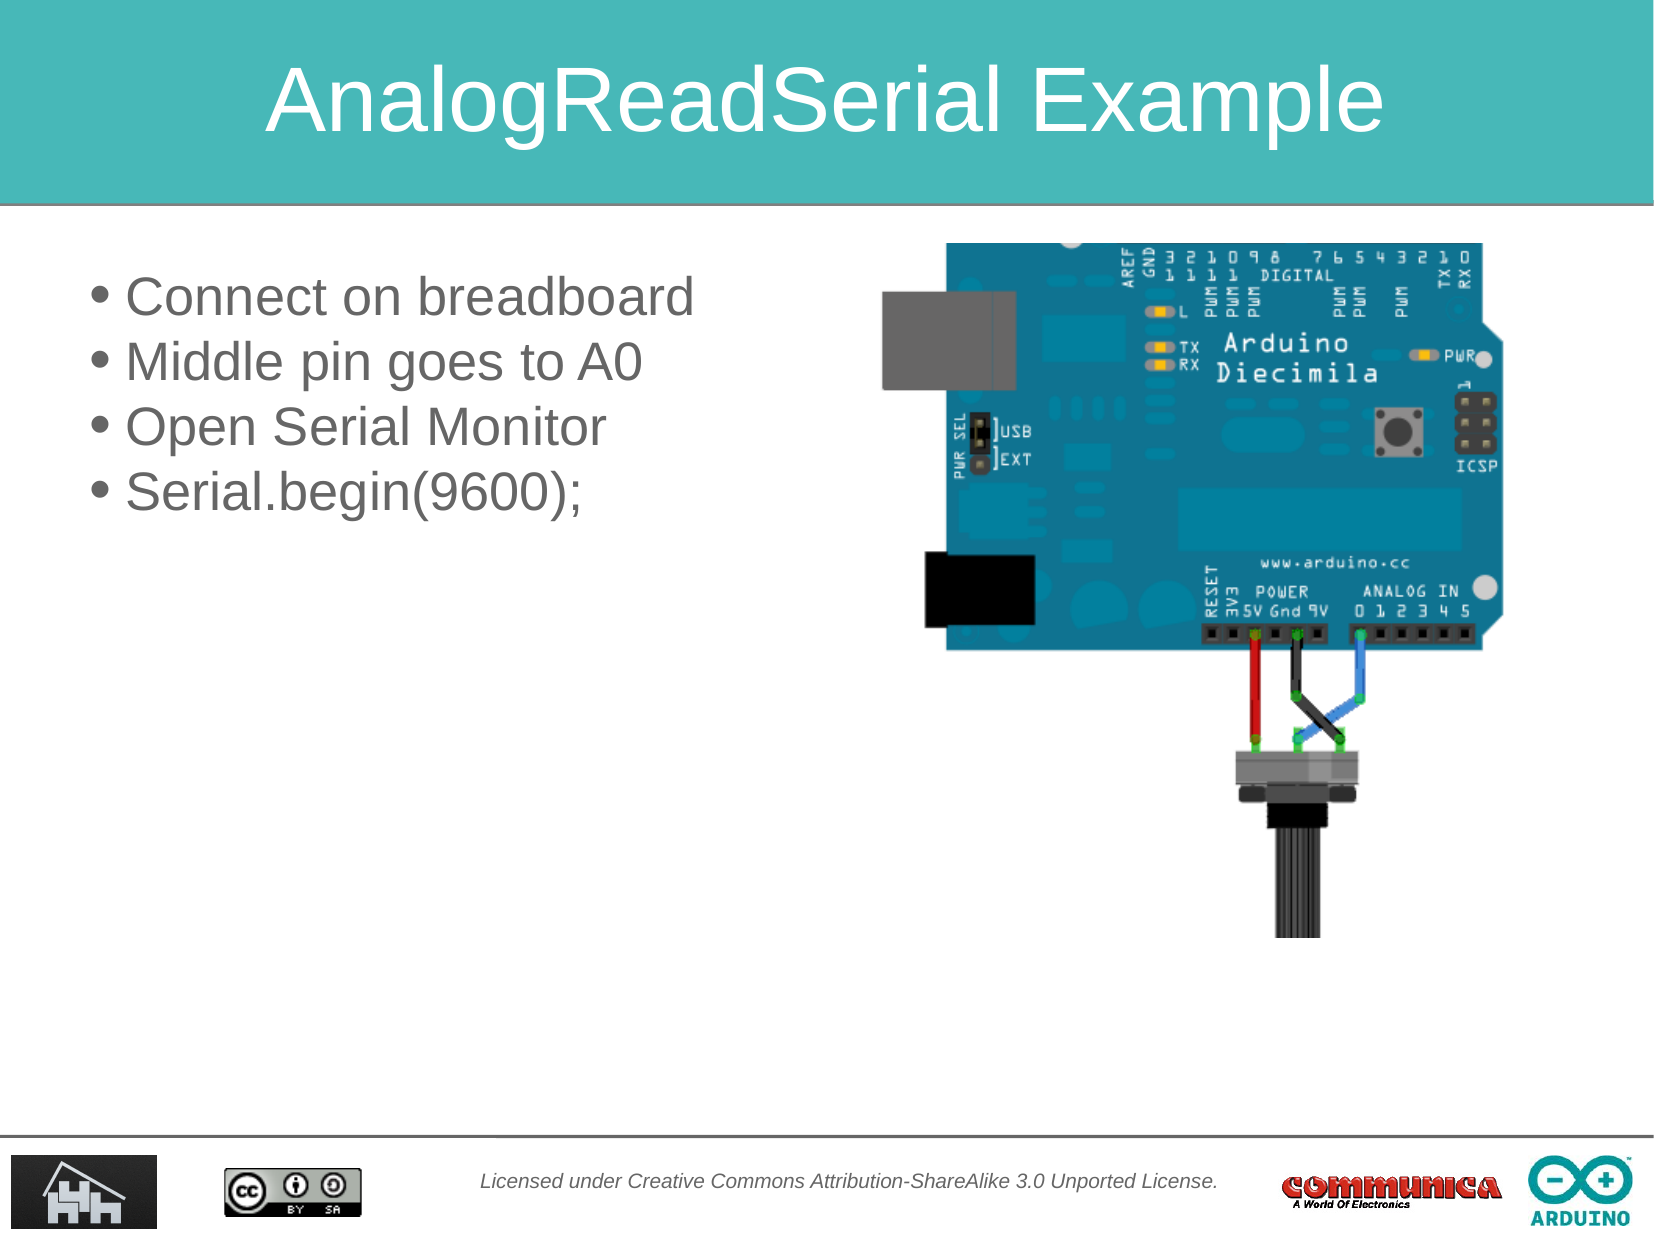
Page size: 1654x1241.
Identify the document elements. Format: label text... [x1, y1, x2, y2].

text_box Connect on breadboard Middle pin goes to A0 Open Serial Monitor Serial.begin(9600); [75, 310, 847, 522]
picture [224, 1168, 362, 1217]
picture [11, 1155, 157, 1229]
picture [1264, 1144, 1654, 1241]
title AnalogReadSerial Example [0, 0, 1654, 204]
text_box [850, 243, 1619, 938]
